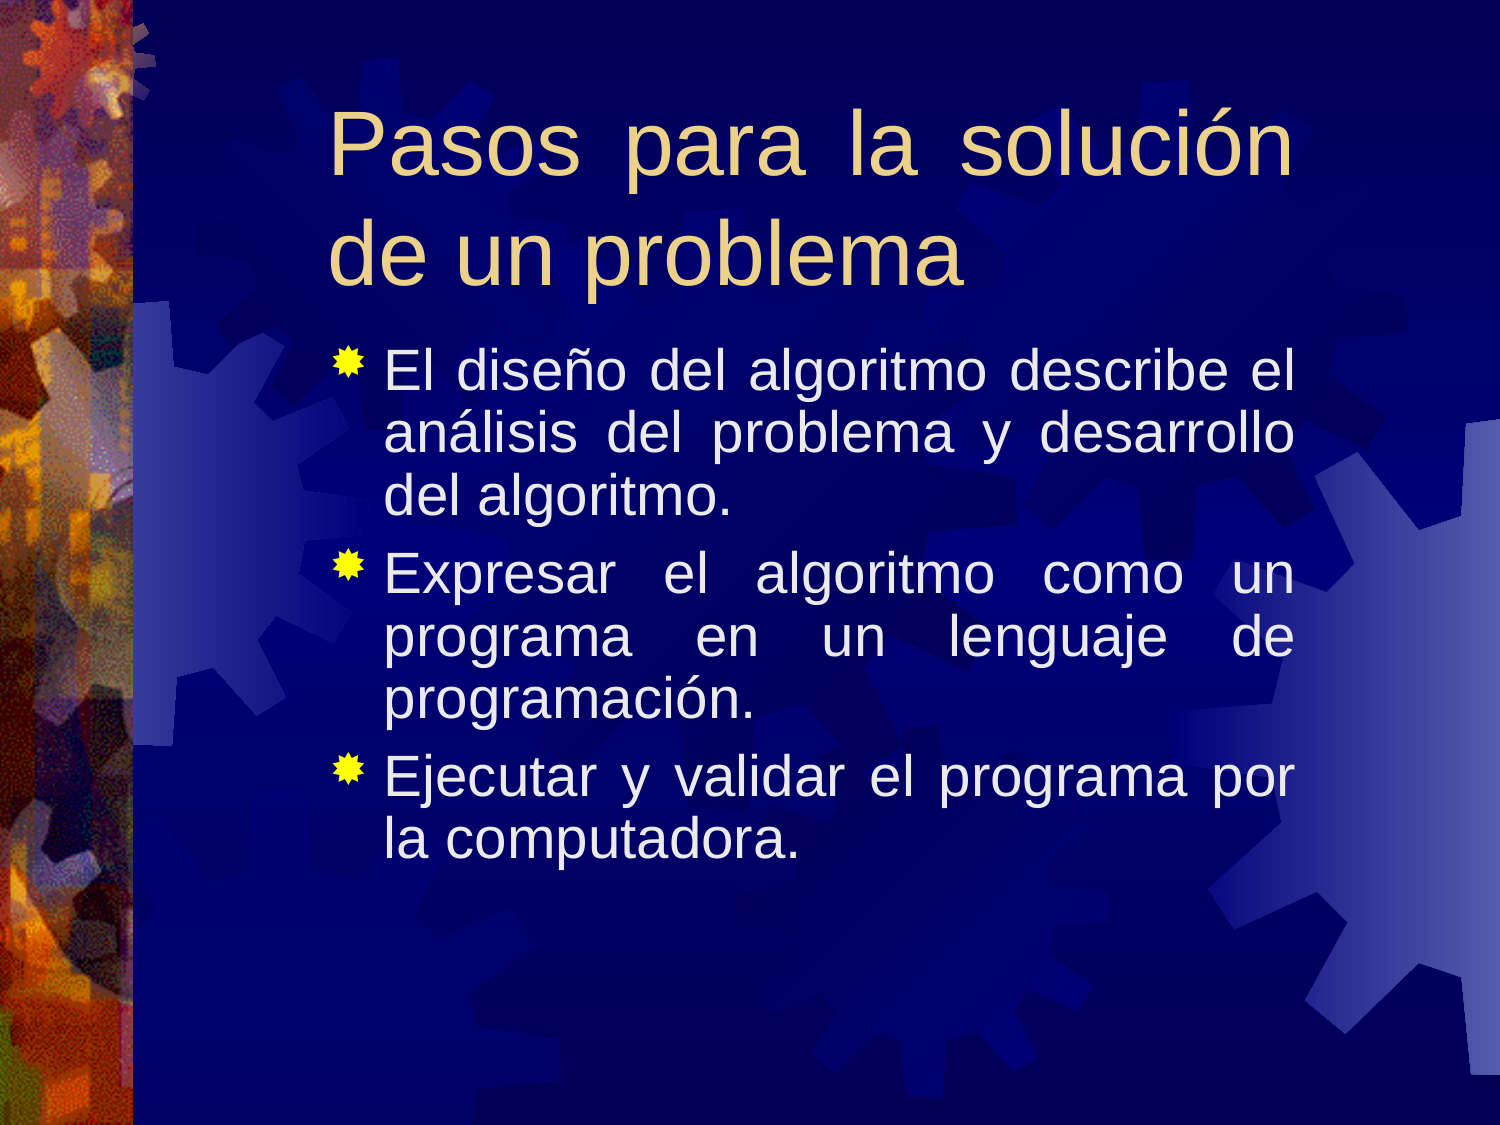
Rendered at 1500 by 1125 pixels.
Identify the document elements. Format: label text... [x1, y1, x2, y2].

title Pasos para la solución de un problema [312, 99, 1313, 288]
picture [0, 0, 133, 1125]
list El diseño del algoritmo describe el análisis del problema y desarrollo del algoritmo. Expresar el algoritmo como un programa en un lenguaje de programación. Ejecutar y validar el programa por la computadora. [312, 332, 1313, 893]
